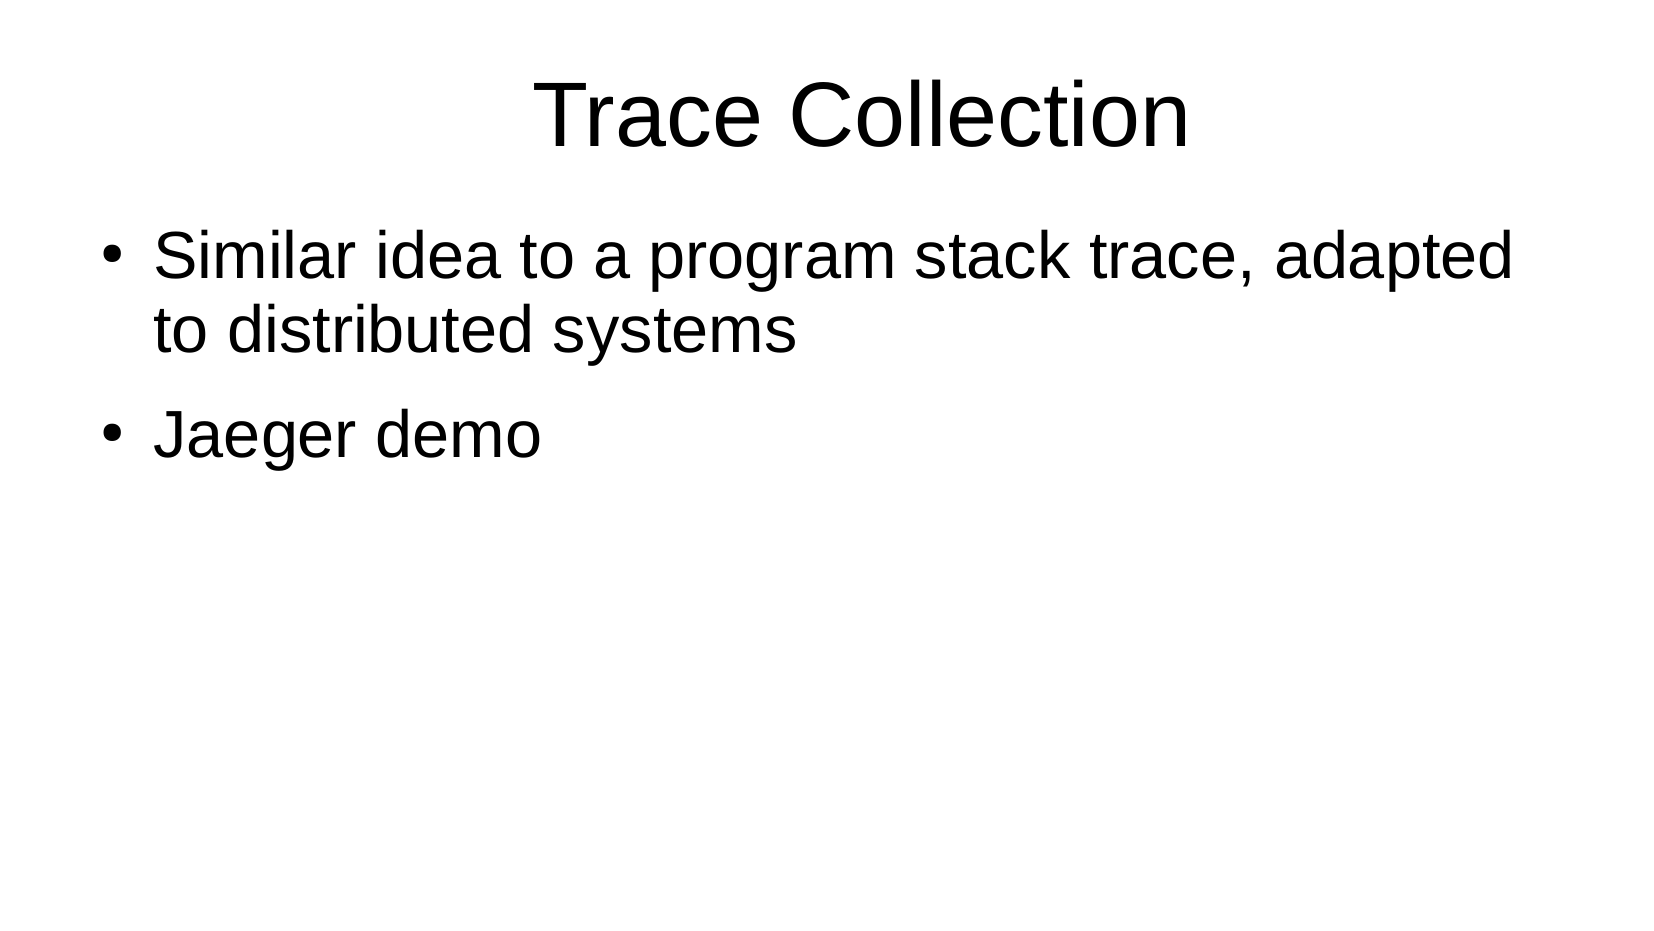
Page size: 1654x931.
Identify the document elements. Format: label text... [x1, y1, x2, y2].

list Similar idea to a program stack trace, adapted to distributed systems Jaeger demo [82, 217, 1571, 758]
title Trace Collection [82, 37, 1571, 193]
